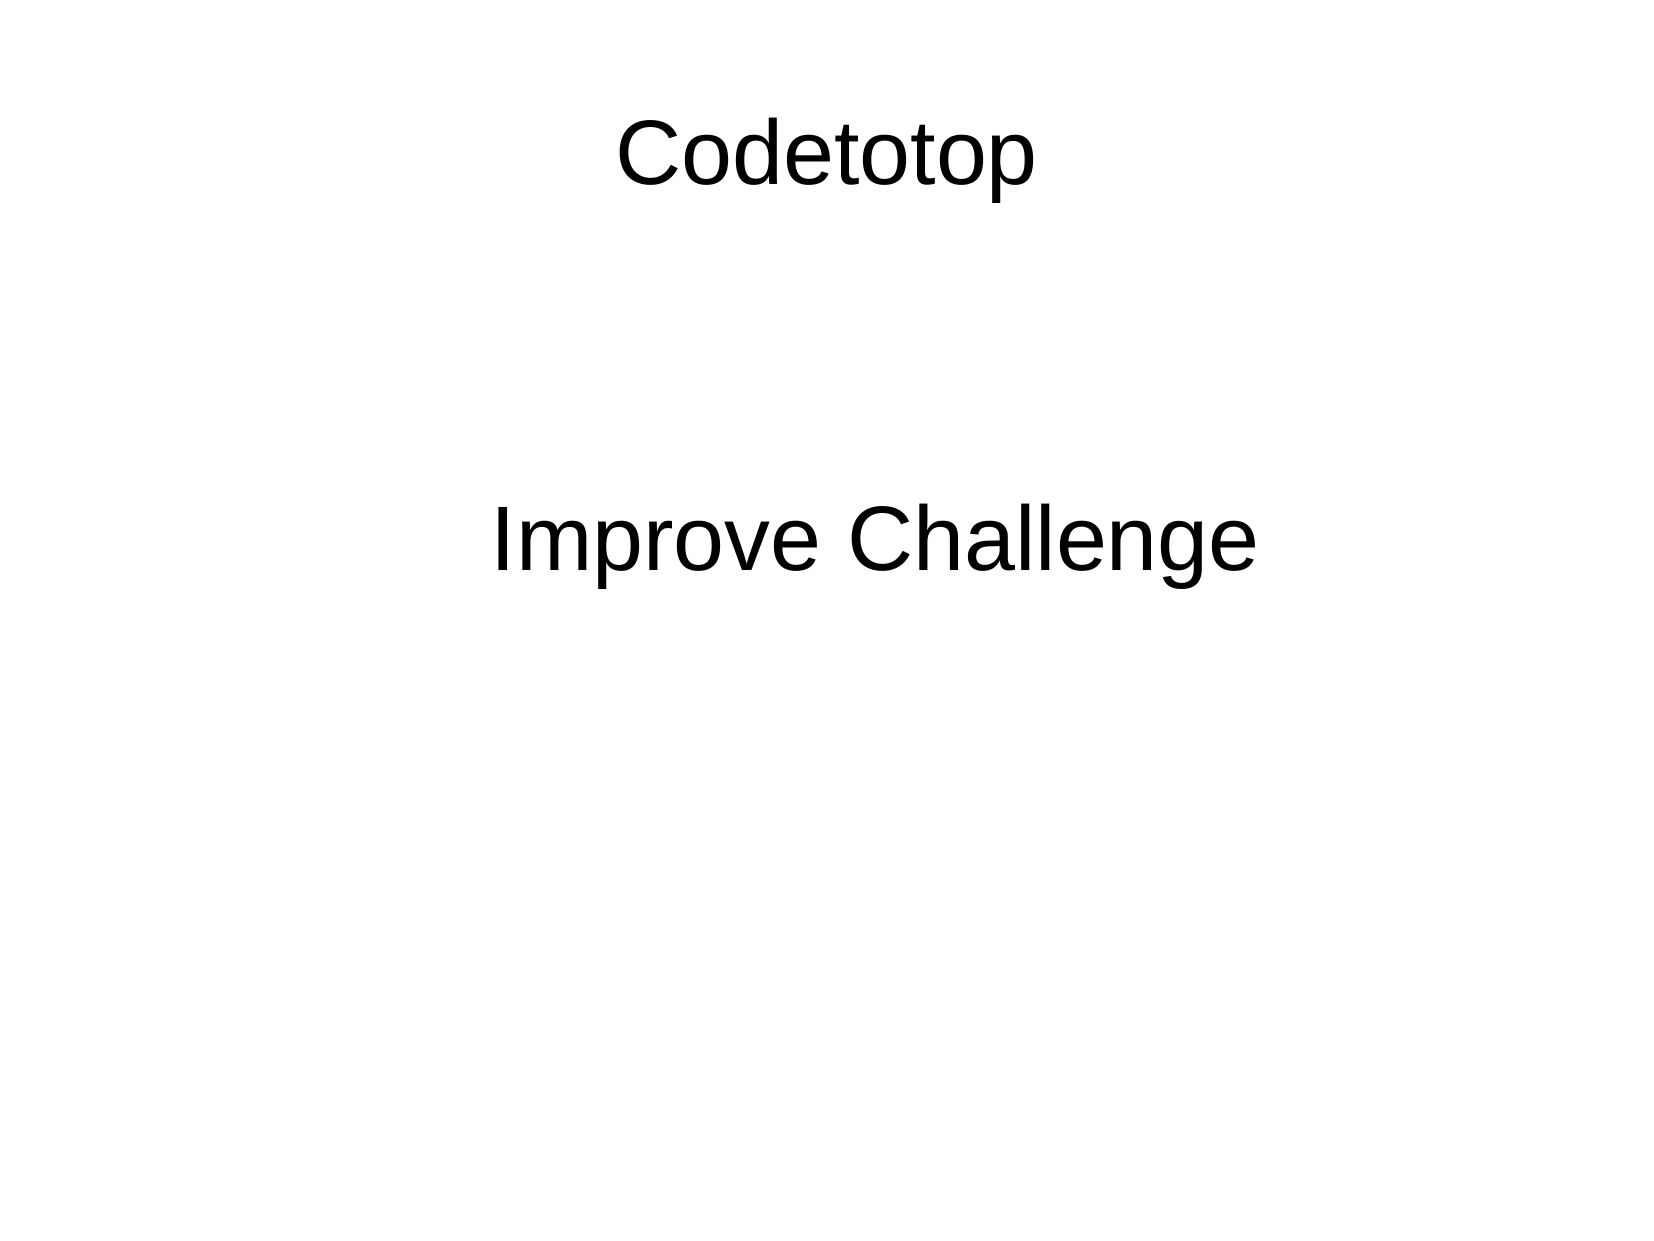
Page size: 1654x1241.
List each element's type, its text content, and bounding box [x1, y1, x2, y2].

title Codetotop [82, 49, 1571, 257]
title Improve Challenge [131, 435, 1621, 643]
